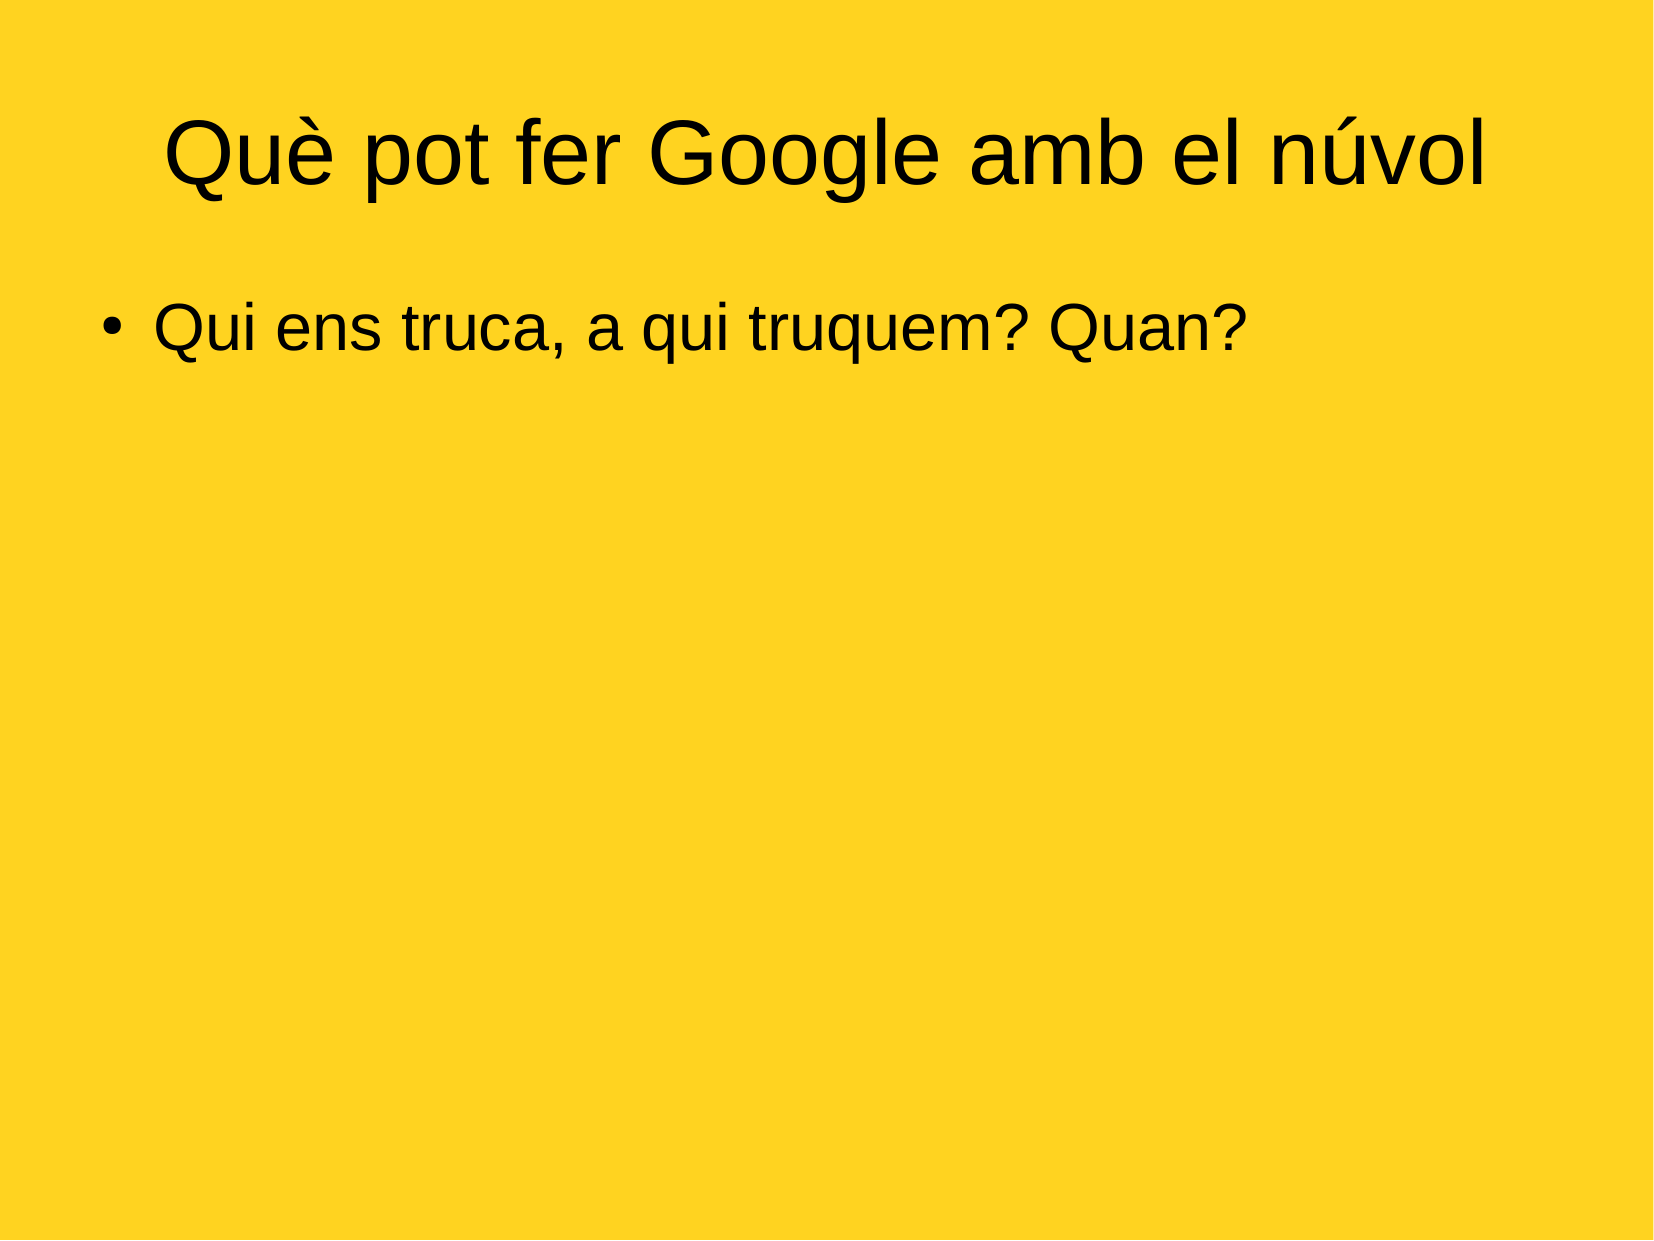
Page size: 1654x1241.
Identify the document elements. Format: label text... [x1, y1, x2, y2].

title Què pot fer Google amb el núvol [82, 49, 1571, 257]
list Qui ens truca, a qui truquem? Quan? [82, 290, 1571, 1010]
